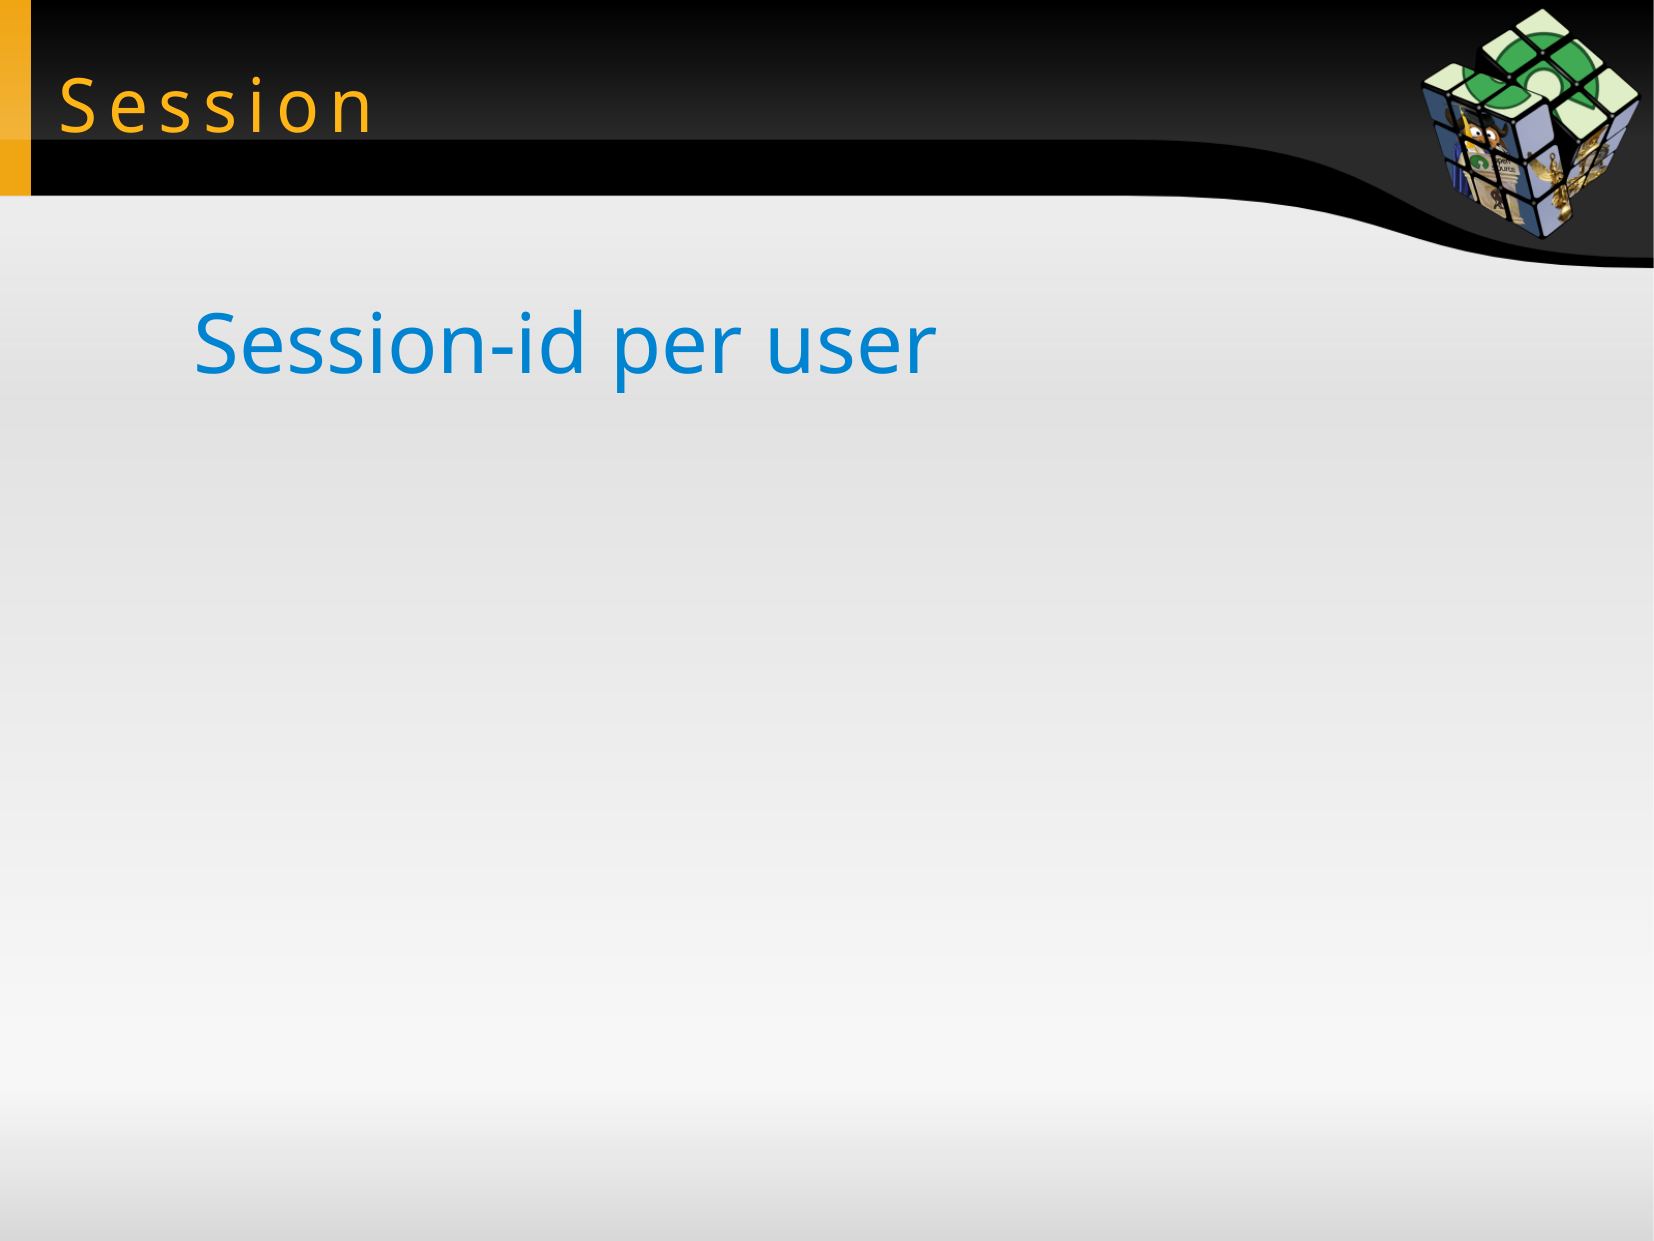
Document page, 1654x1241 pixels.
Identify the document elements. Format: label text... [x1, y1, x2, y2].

title Session [59, 29, 1270, 178]
text_box Session-id per user [177, 275, 919, 387]
picture [0, 0, 1654, 1241]
